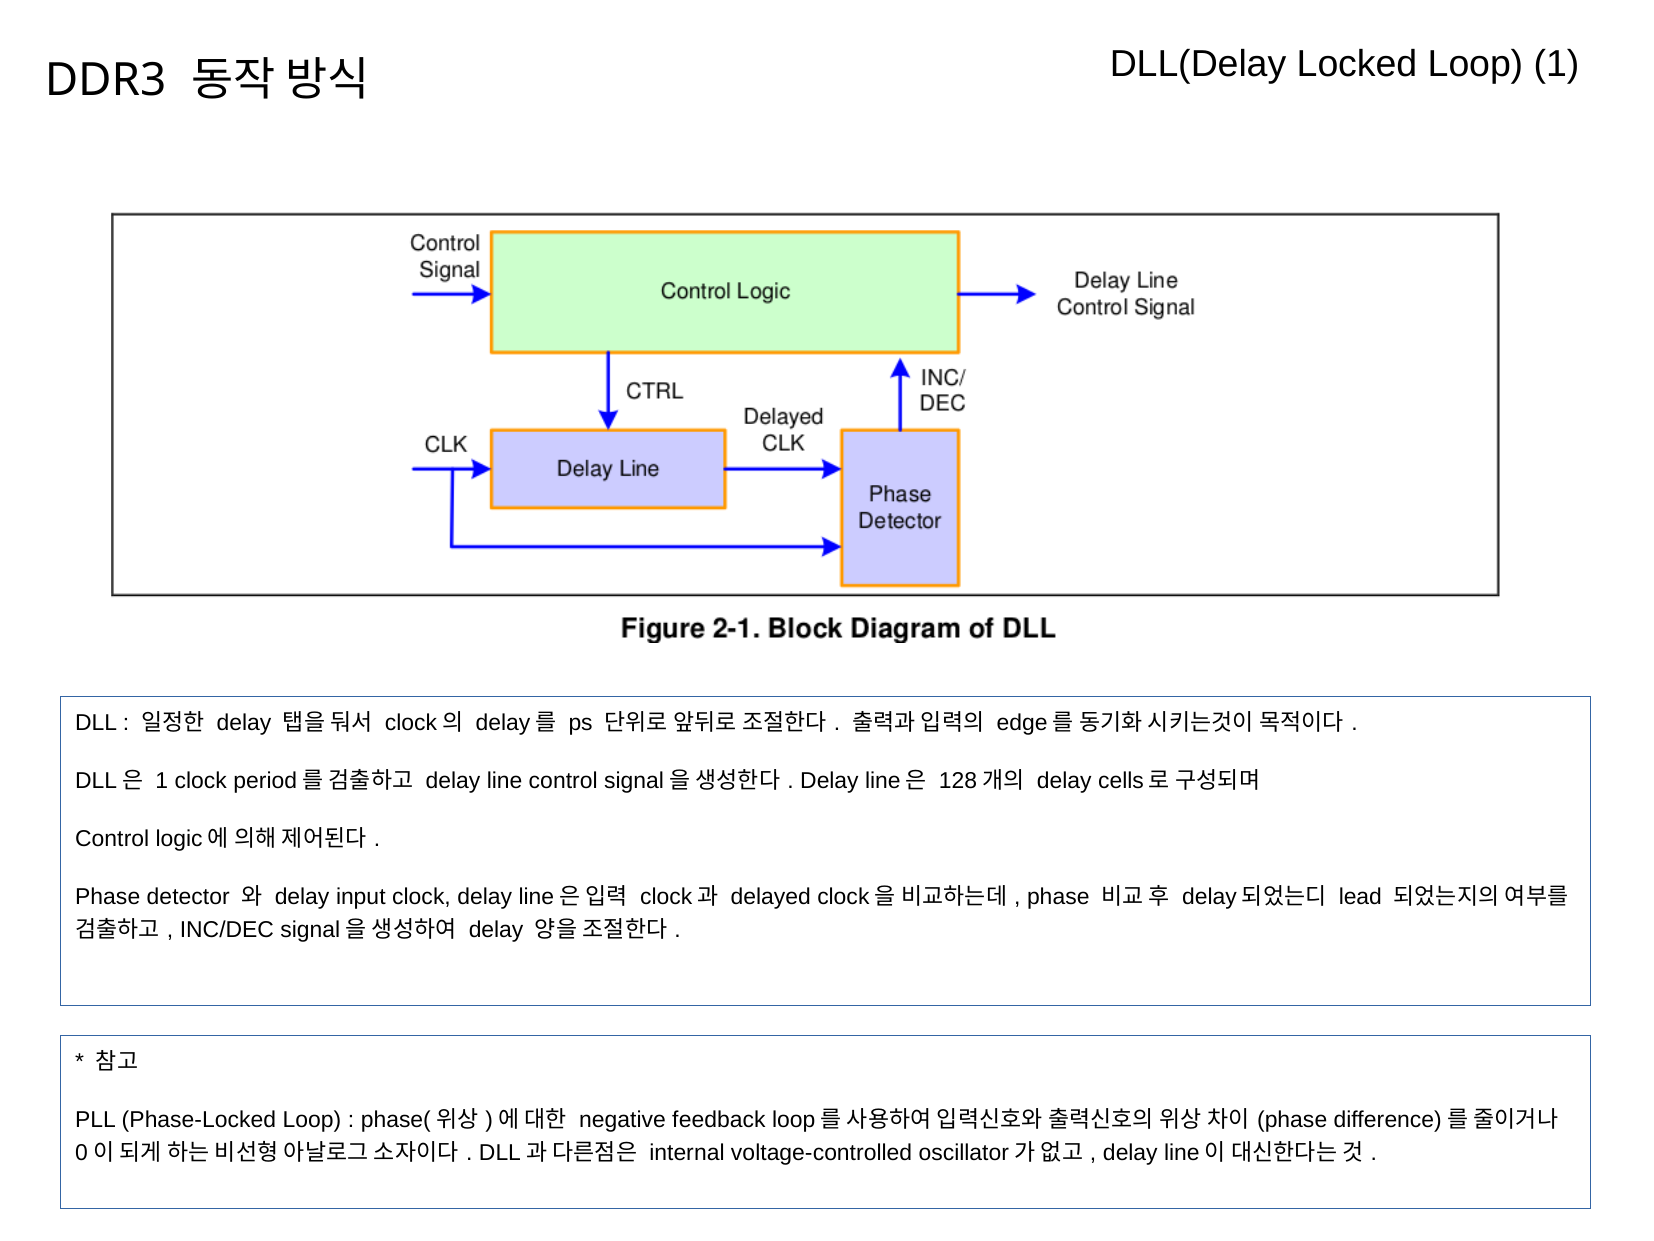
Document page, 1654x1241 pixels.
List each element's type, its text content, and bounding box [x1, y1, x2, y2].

picture [110, 209, 1501, 643]
text_box DLL : 일정한 delay 탭을 둬서 clock의 delay를 ps 단위로 앞뒤로 조절한다. 출력과 입력의 edge를 동기화 시키는것이 목적이다. DLL은 1 clock period를 검출하고 delay line control signal을 생성한다. Delay line은 128개의 delay cells로 구성되며 Control logic에 의해 제어된다. Phase detector 와 delay input clock, delay line은 입력 clock과 delayed clock을 비교하는데, phase 비교 후 delay되었는디 lead 되었는지의 여부를 검출하고, INC/DEC signal을 생성하여 delay 양을 조절한다. [60, 696, 1591, 1006]
text_box DLL(Delay Locked Loop) (1) [1095, 34, 1626, 134]
text_box DDR3 동작 방식 [30, 34, 466, 106]
text_box * 참고 PLL (Phase-Locked Loop) : phase(위상)에 대한 negative feedback loop를 사용하여 입력신호와 출력신호의 위상 차이(phase difference)를 줄이거나 0이 되게 하는 비선형 아날로그 소자이다. DLL과 다른점은 internal voltage-controlled oscillator가 없고, delay line이 대신한다는 것. [60, 1035, 1591, 1209]
